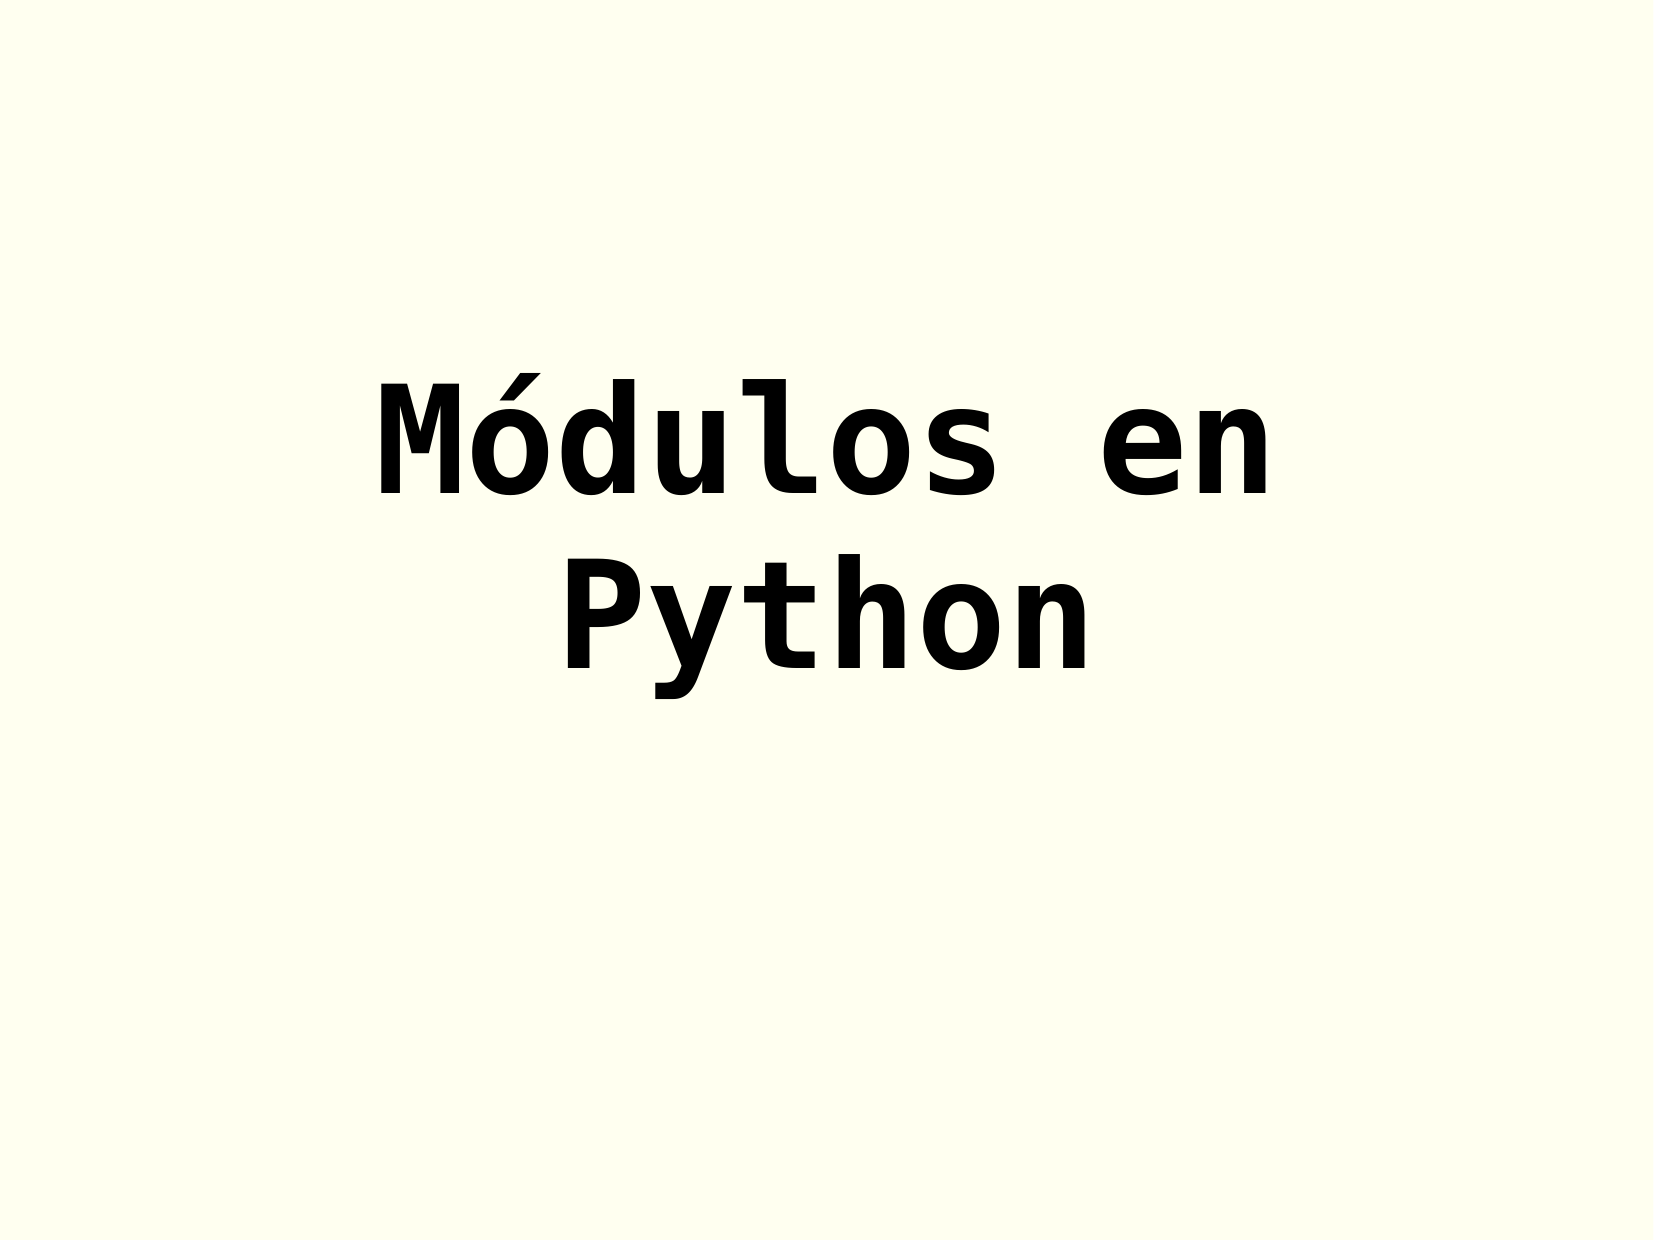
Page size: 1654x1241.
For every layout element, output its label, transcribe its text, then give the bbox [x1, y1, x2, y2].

subtitle Módulos en Python [82, 49, 1571, 1010]
